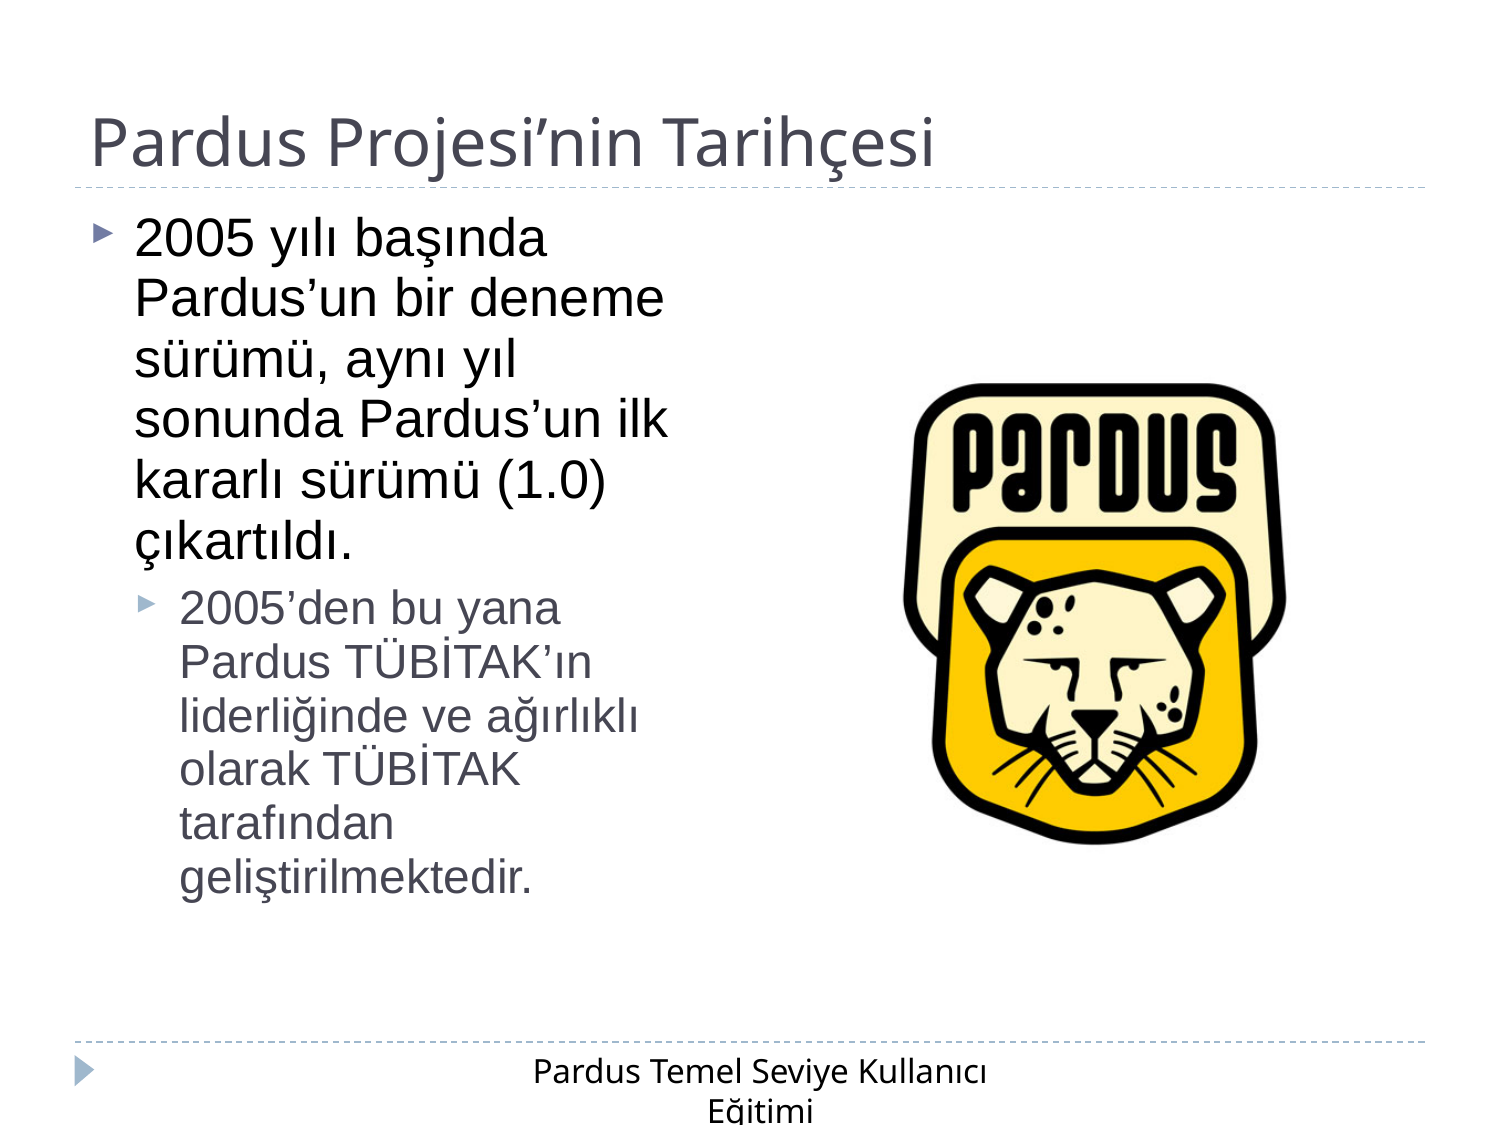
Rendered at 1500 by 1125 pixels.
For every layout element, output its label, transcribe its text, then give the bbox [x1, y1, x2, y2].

picture [759, 340, 1423, 869]
list 2005 yılı başında Pardus’un bir deneme sürümü, aynı yıl sonunda Pardus’un ilk kararlı sürümü (1.0) çıkartıldı. 2005’den bu yana Pardus TÜBİTAK’ın liderliğinde ve ağırlıklı olarak TÜBİTAK tarafından geliştirilmektedir. [75, 200, 738, 1010]
title Pardus Projesi’nin Tarihçesi [75, 37, 1425, 188]
